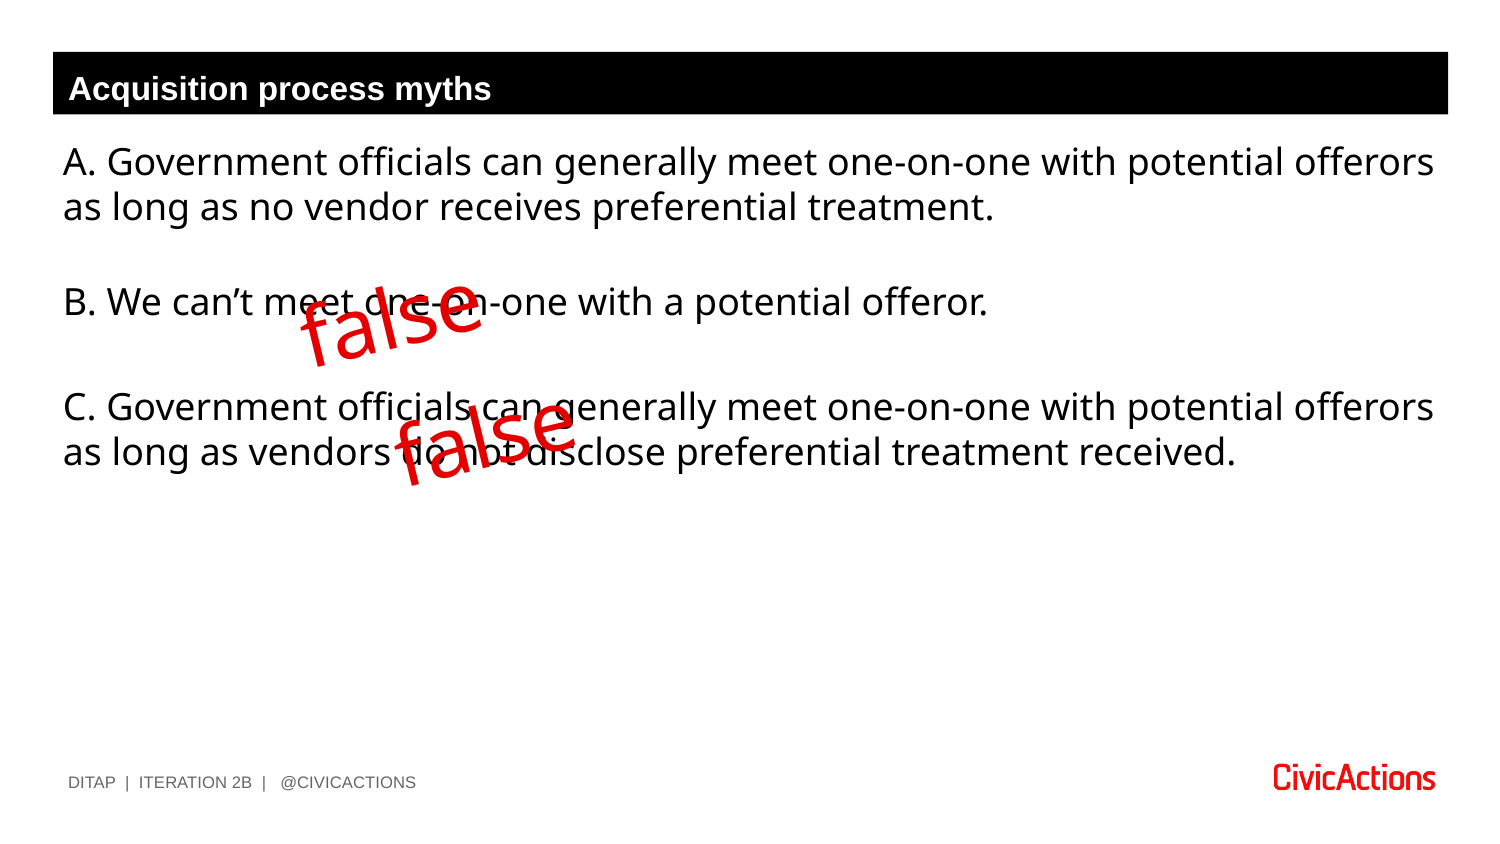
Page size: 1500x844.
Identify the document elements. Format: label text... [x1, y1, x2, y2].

list C. Government officials can generally meet one-on-one with potential offerors as long as vendors do not disclose preferential treatment received. [539, 373, 1449, 471]
picture [1271, 758, 1438, 795]
text_box false [365, 338, 633, 506]
list B. We can’t meet one-on-one with a potential offeror. [387, 268, 1449, 366]
list C. Government officials can generally meet one-on-one with potential offerors as long as vendors do not disclose preferential treatment received. [53, 373, 458, 471]
list A. Government officials can generally meet one-on-one with potential offerors as long as no vendor receives preferential treatment. [53, 128, 1449, 245]
title Acquisition process myths [53, 51, 1449, 115]
list B. We can’t meet one-on-one with a potential offeror. [53, 268, 306, 366]
text_box false [272, 219, 539, 373]
